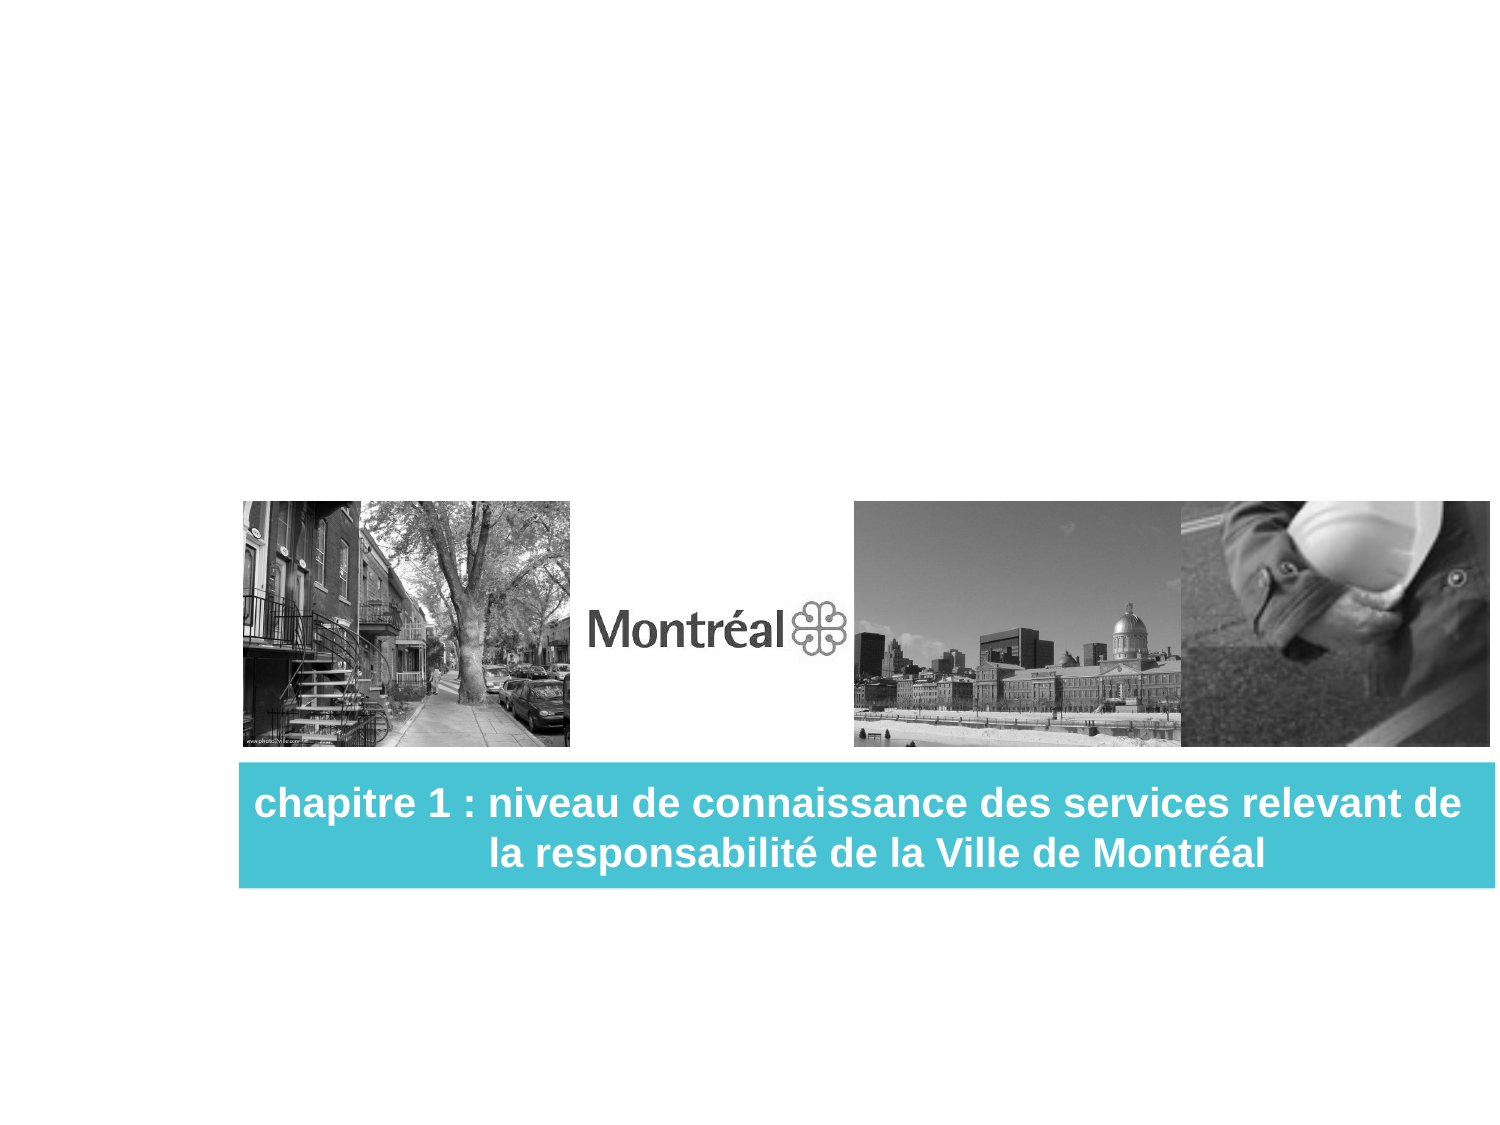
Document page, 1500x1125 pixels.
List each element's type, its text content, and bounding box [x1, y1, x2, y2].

picture [575, 501, 1490, 747]
picture [243, 501, 570, 747]
title chapitre 1 : niveau de connaissance des services relevant de la responsabilité de la Ville de Montréal [238, 762, 1496, 889]
